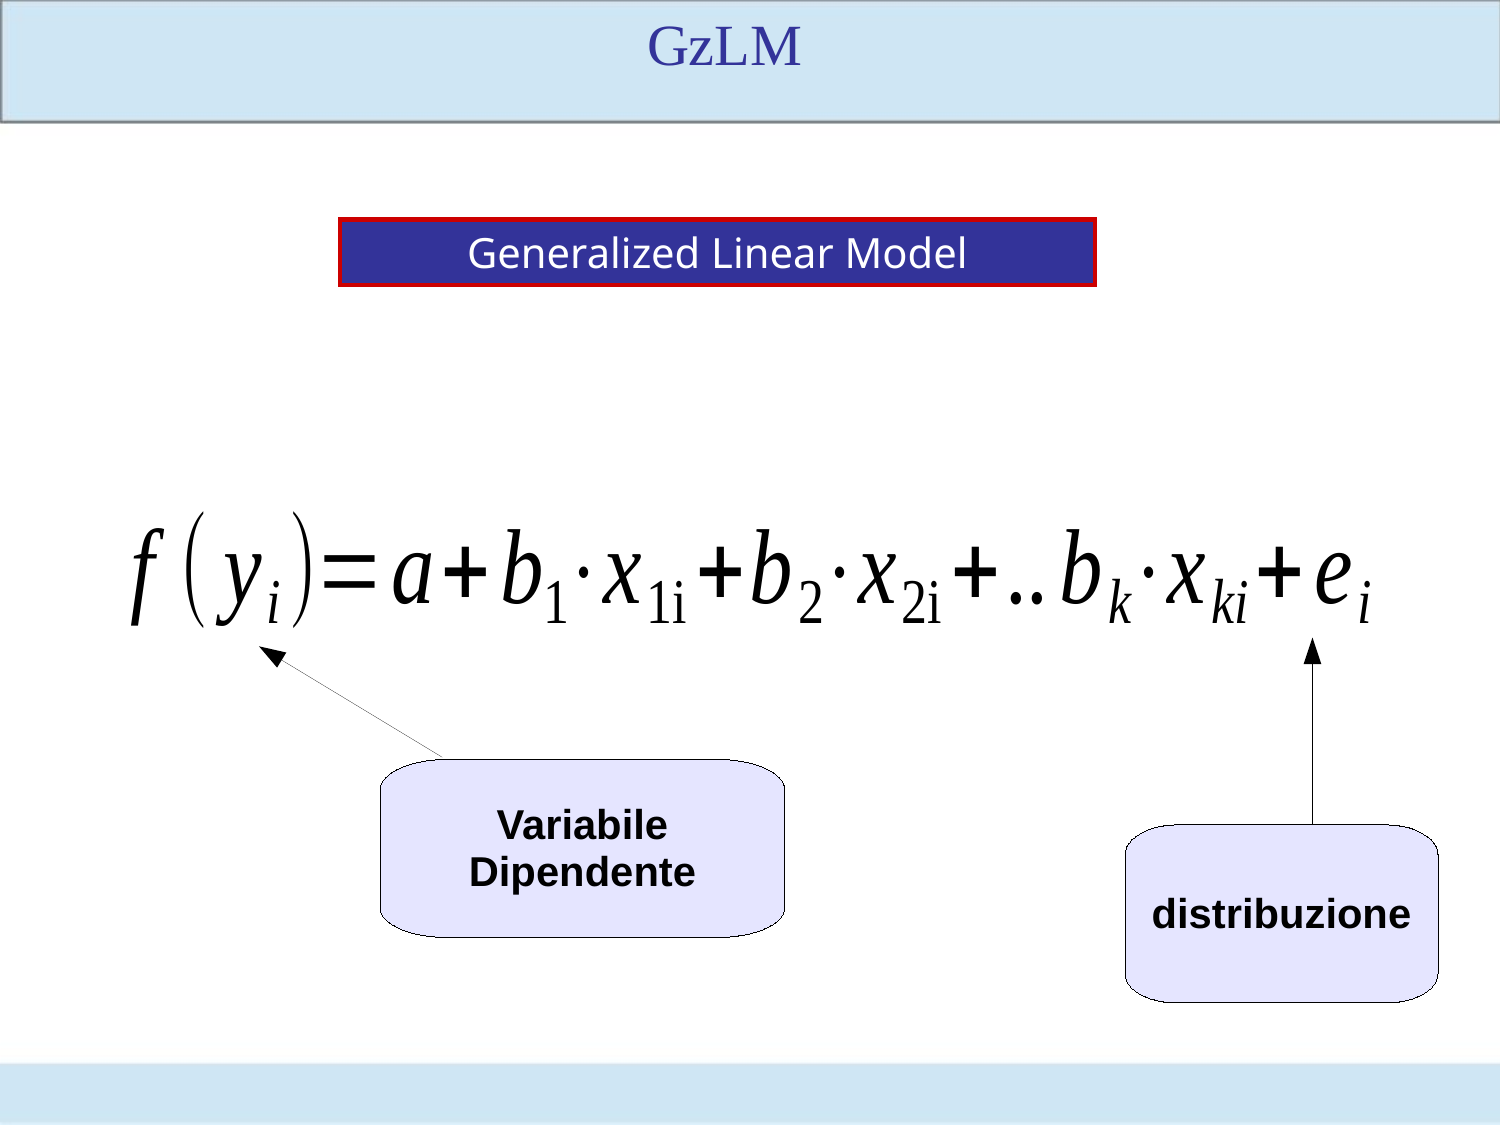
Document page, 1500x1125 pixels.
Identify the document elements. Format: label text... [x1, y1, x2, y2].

title GzLM [49, 0, 1400, 136]
chart [109, 503, 1392, 641]
text_box distribuzione [1125, 824, 1439, 1003]
text_box Generalized Linear Model [339, 219, 1096, 286]
text_box Variabile Dipendente [380, 759, 785, 938]
picture [0, 0, 1500, 1125]
